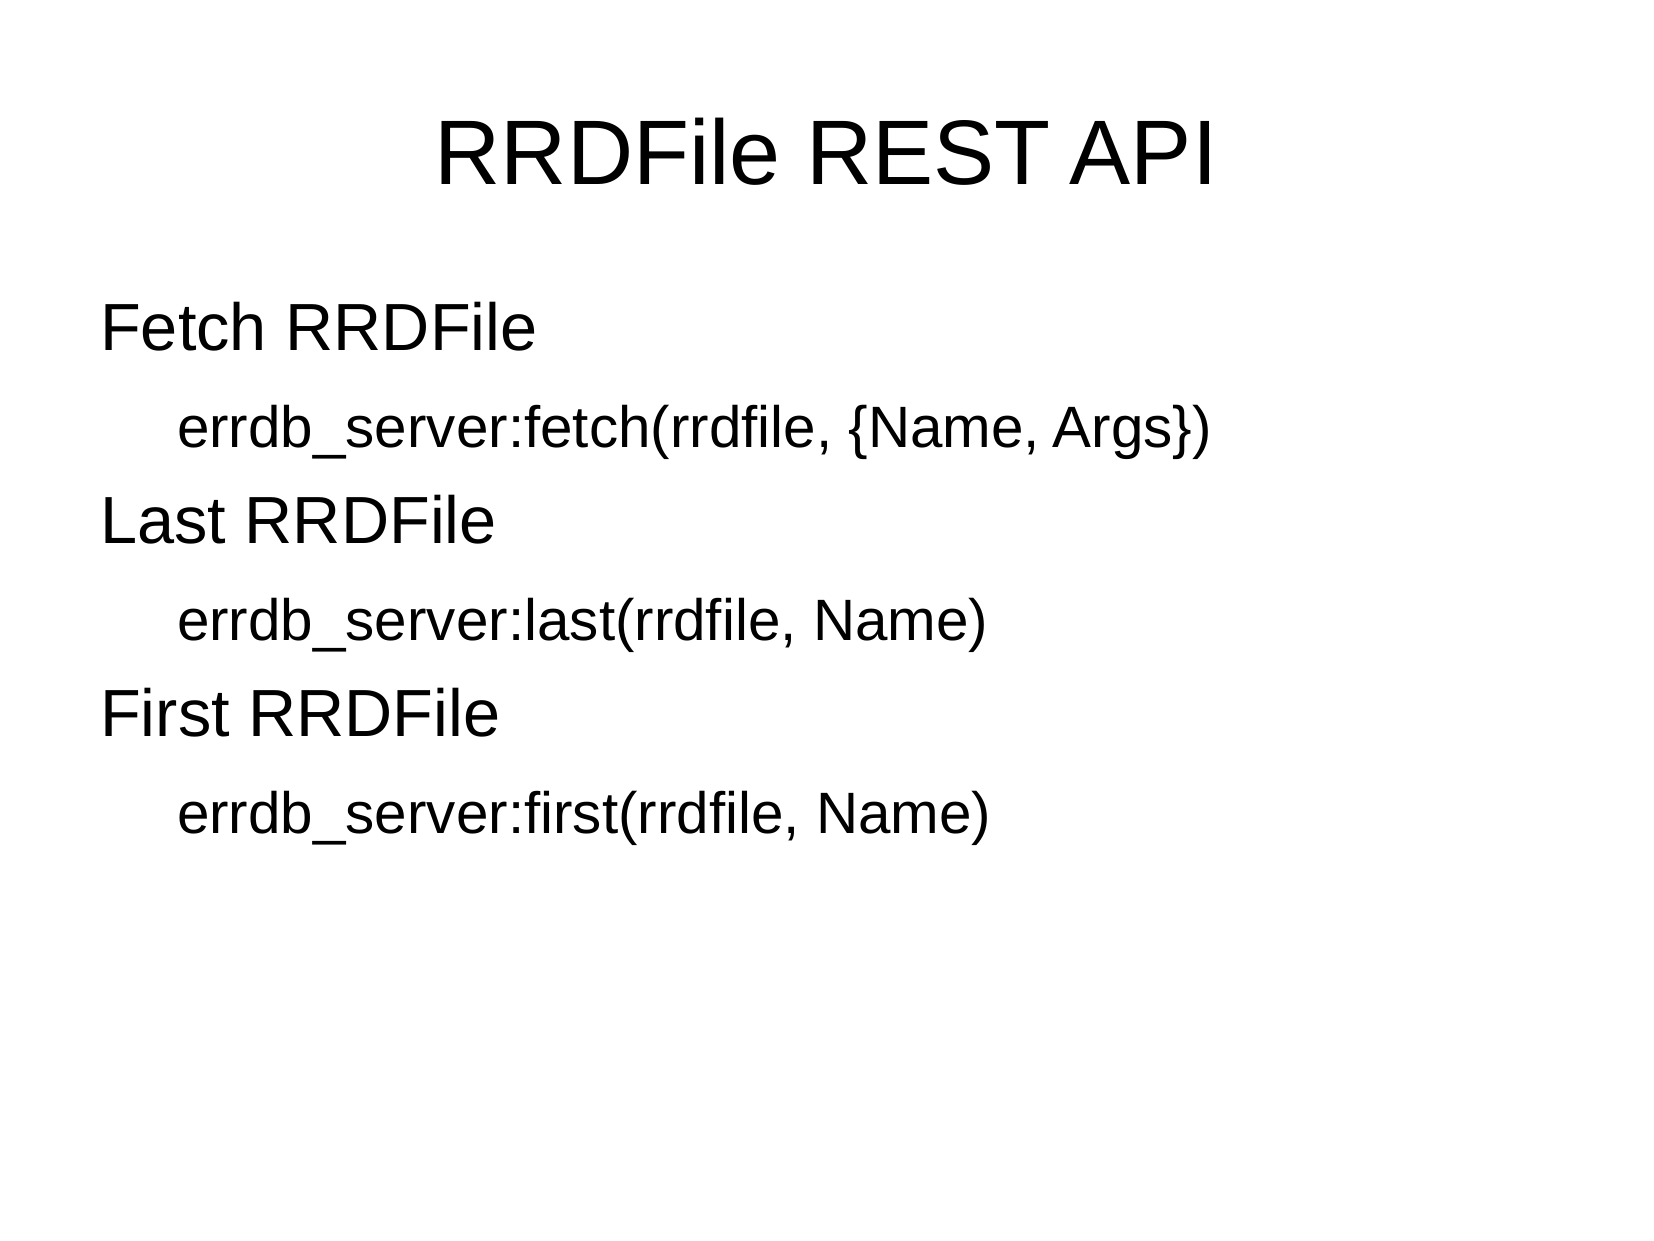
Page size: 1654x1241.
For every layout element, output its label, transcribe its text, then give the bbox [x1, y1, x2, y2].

title RRDFile REST API [82, 56, 1571, 250]
list Fetch RRDFile errdb_server:fetch(rrdfile, {Name, Args}) Last RRDFile errdb_server:last(rrdfile, Name) First RRDFile errdb_server:first(rrdfile, Name) [82, 290, 1571, 1094]
